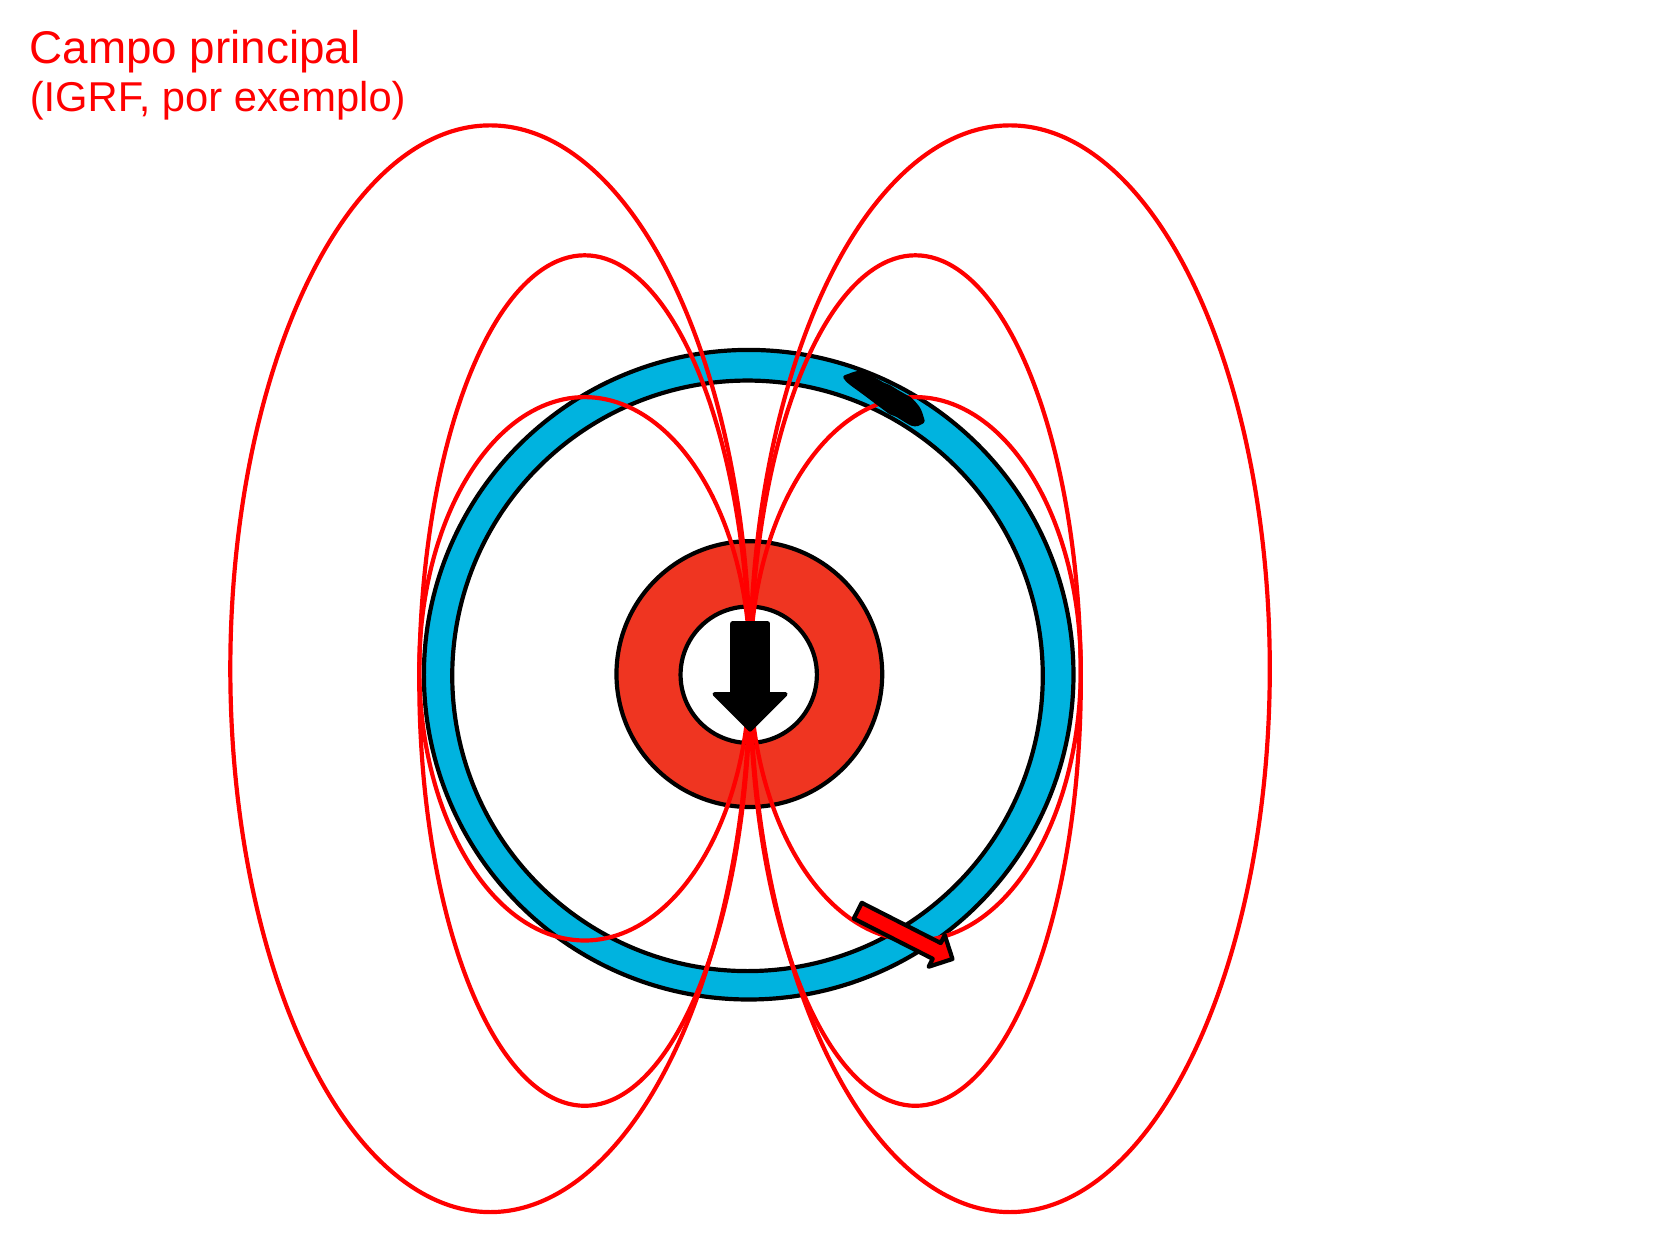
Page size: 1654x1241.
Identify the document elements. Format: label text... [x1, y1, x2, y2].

text_box [694, 353, 716, 411]
text_box [562, 759, 744, 995]
text_box Campo principal (IGRF, por exemplo) [15, 15, 511, 129]
text_box [704, 349, 795, 585]
text_box [423, 356, 1074, 995]
text_box [785, 354, 806, 408]
text_box [701, 762, 799, 1000]
text_box [585, 355, 741, 566]
